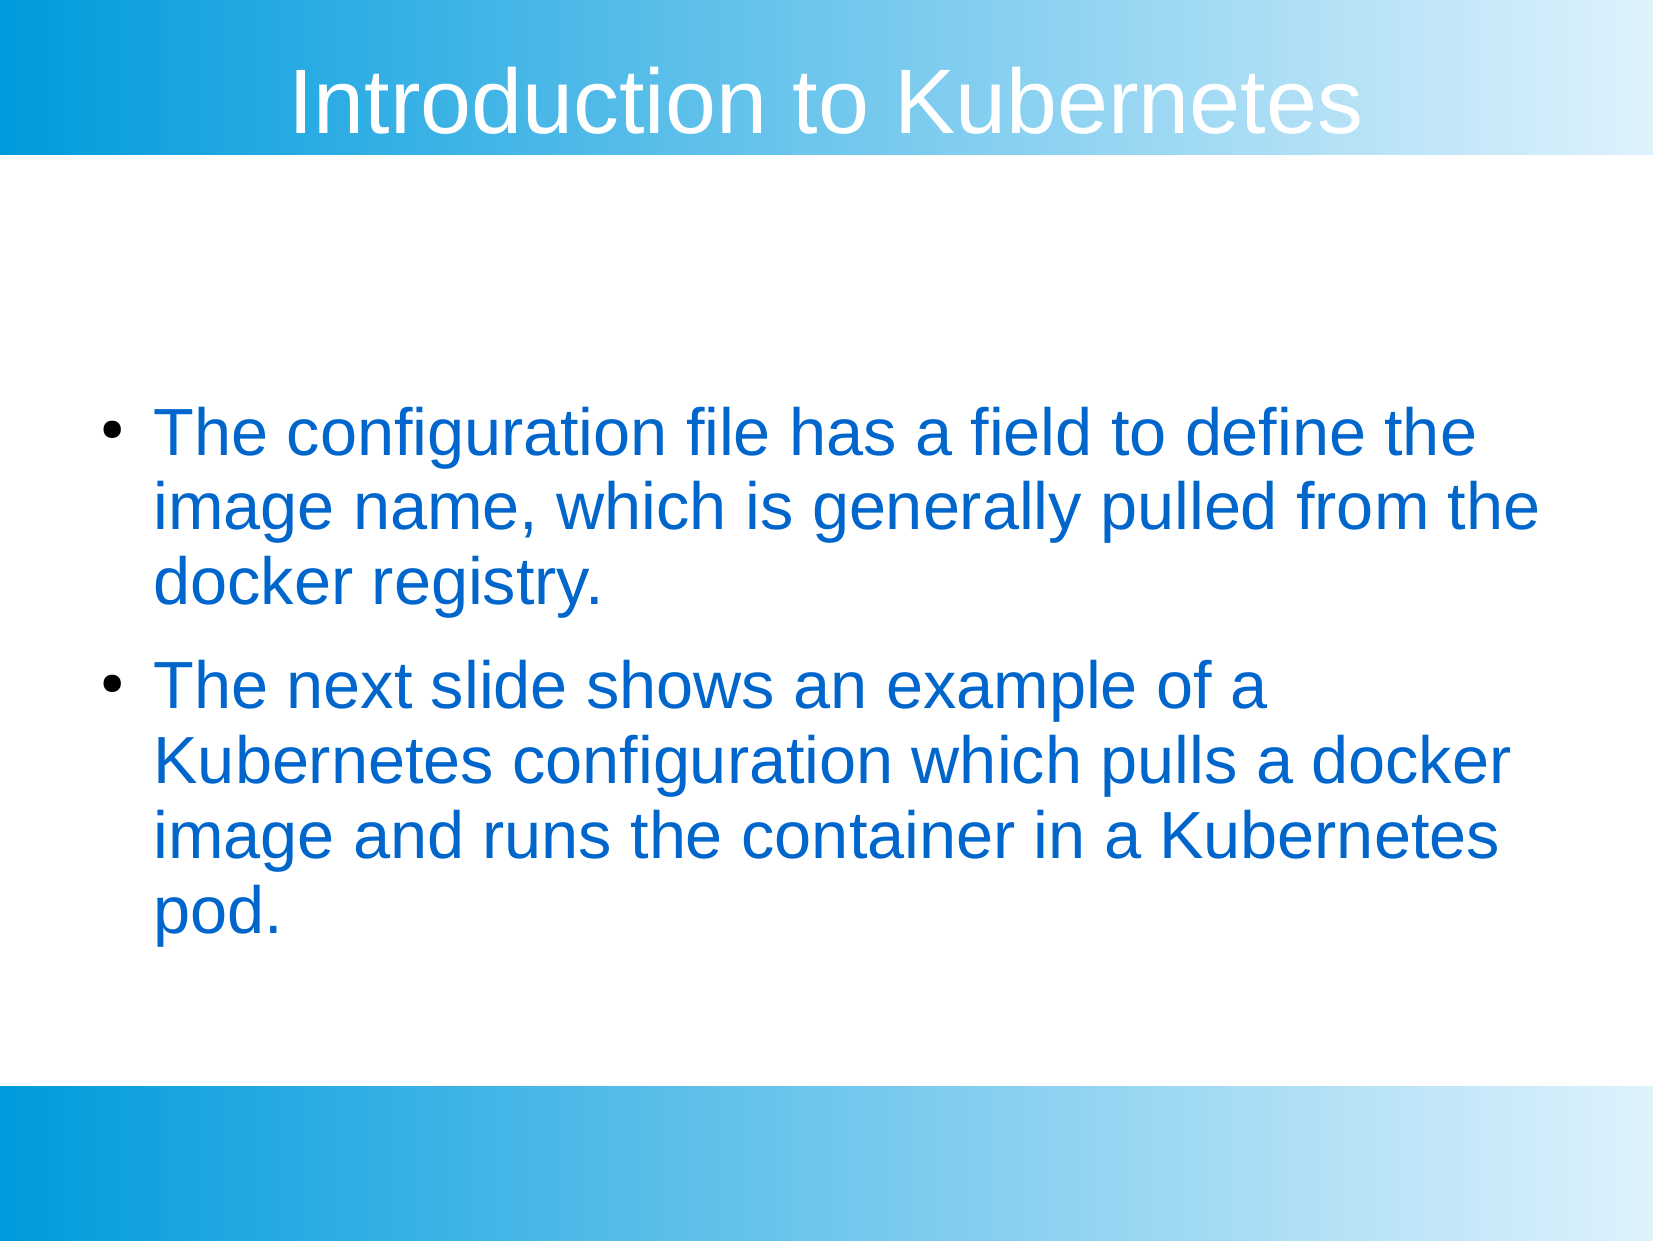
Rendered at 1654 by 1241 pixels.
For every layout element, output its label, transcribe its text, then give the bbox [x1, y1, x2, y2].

list The configuration file has a field to define the image name, which is generally pulled from the docker registry. The next slide shows an example of a Kubernetes configuration which pulls a docker image and runs the container in a Kubernetes pod. [82, 290, 1571, 756]
title Introduction to Kubernetes [82, 49, 1571, 155]
